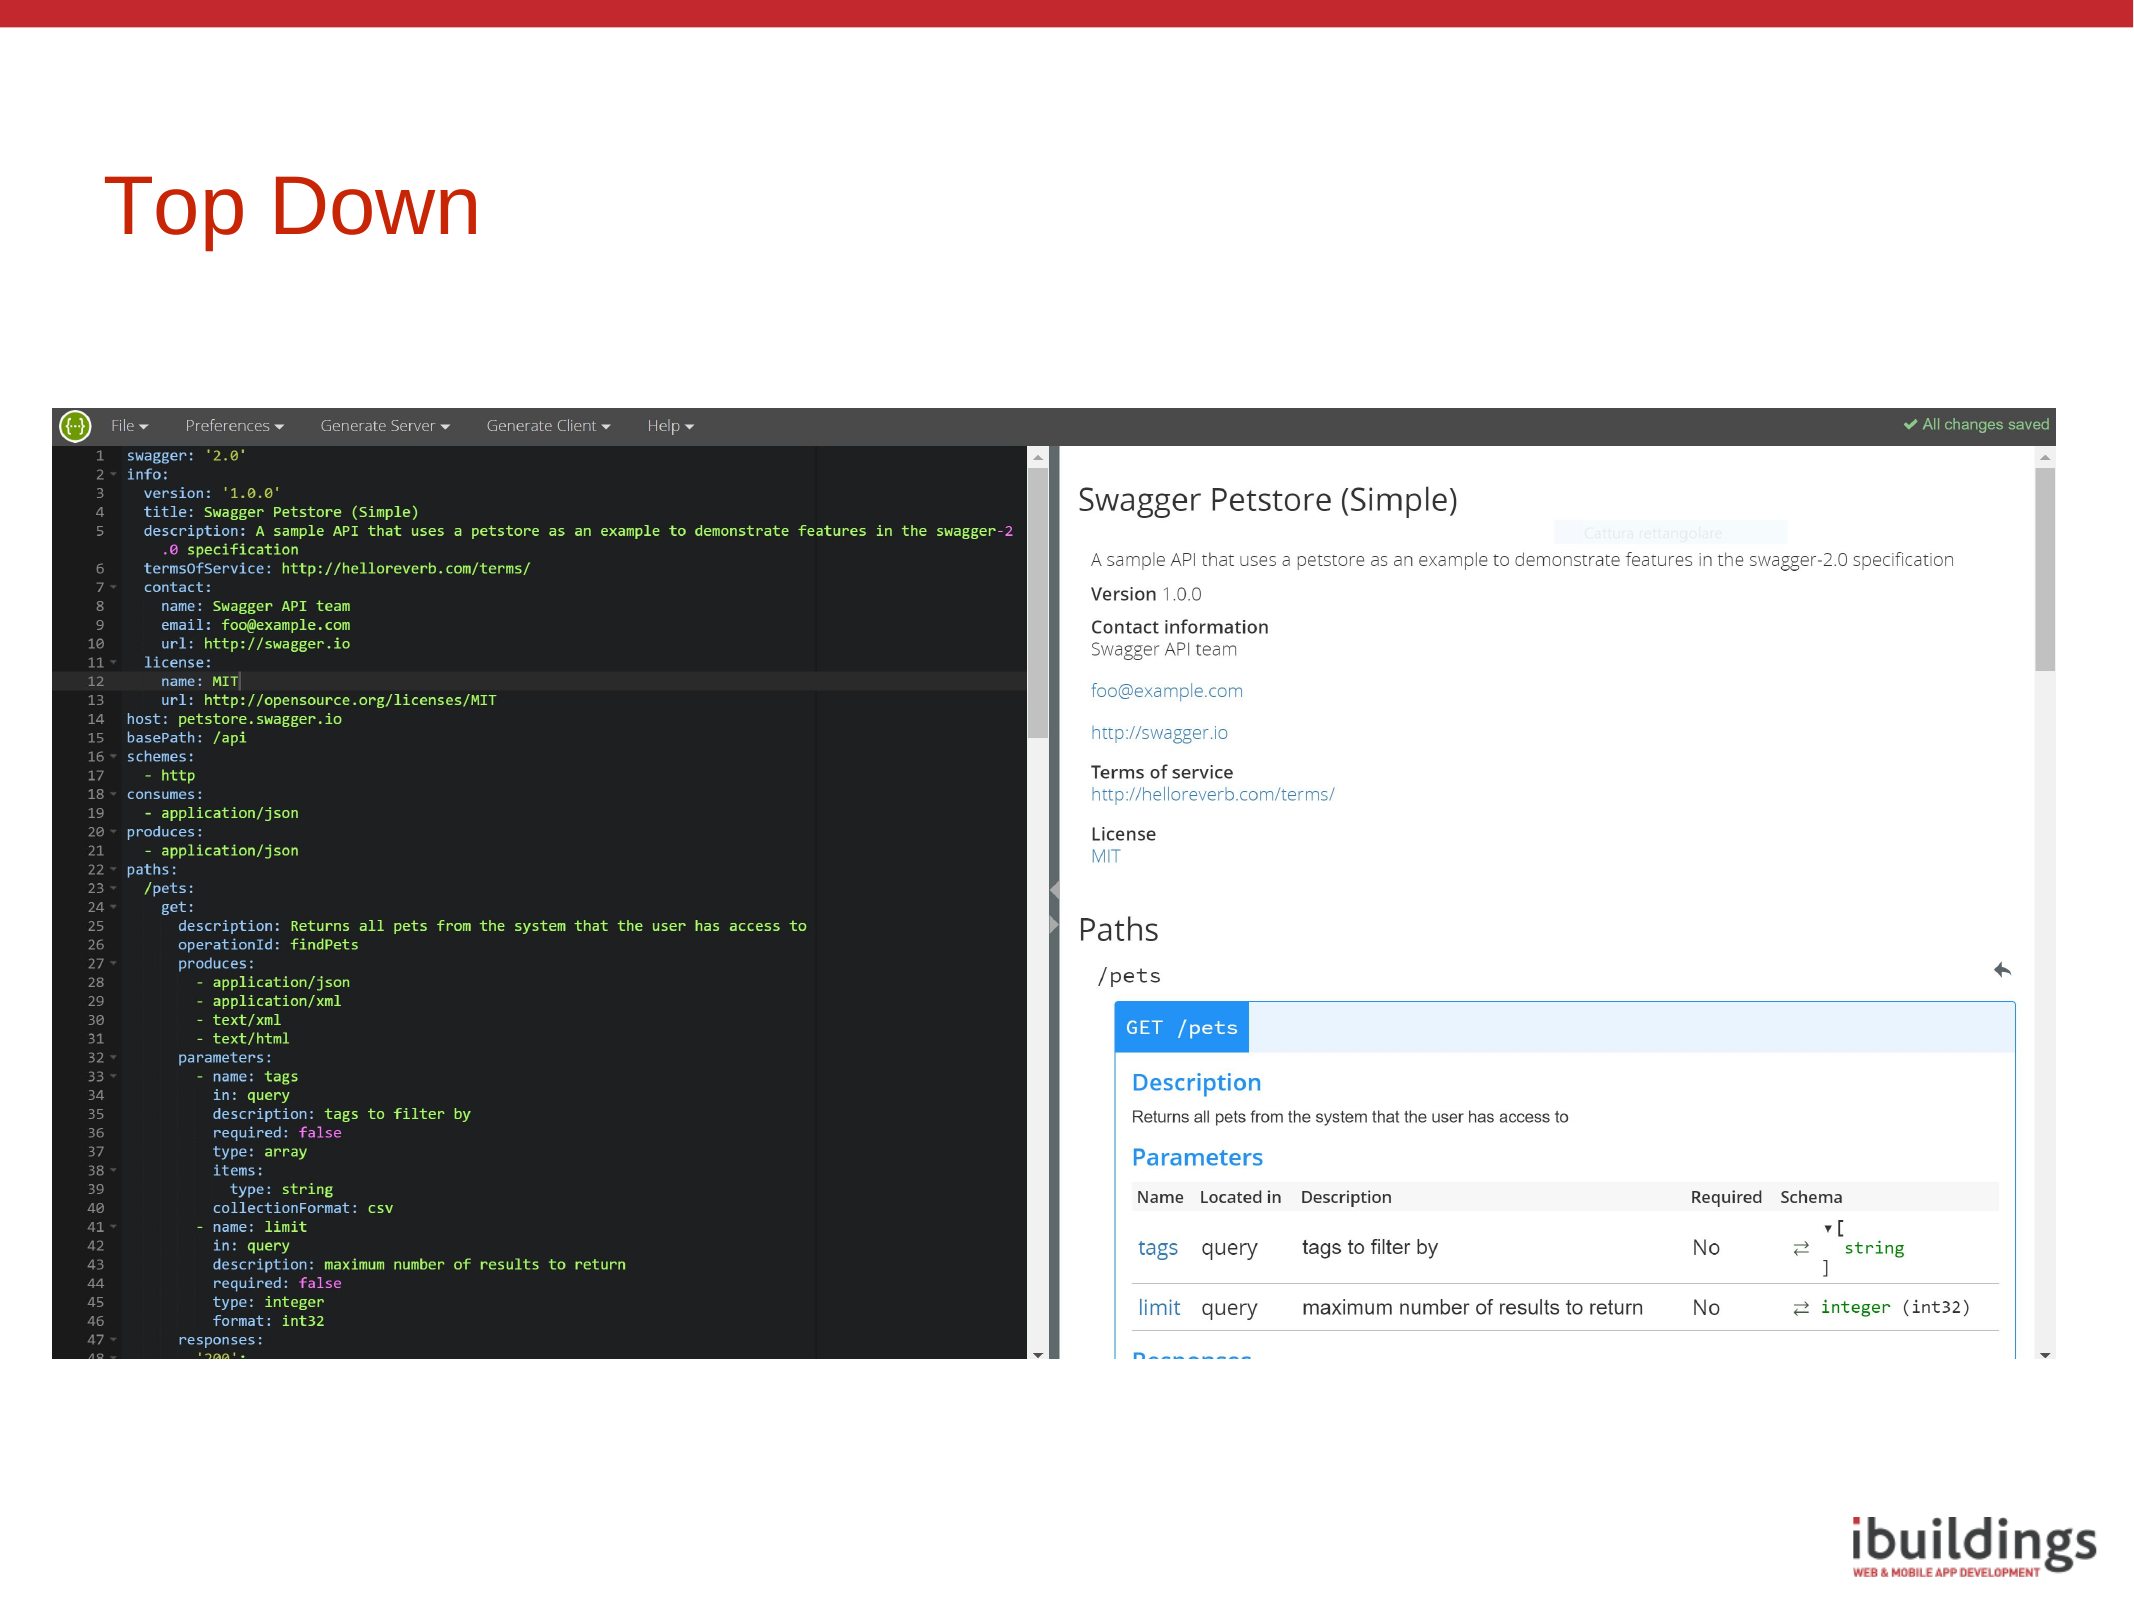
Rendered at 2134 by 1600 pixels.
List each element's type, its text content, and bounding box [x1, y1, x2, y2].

picture [1853, 1517, 2099, 1577]
picture [52, 408, 2056, 1359]
title Top Down [95, 137, 1915, 266]
